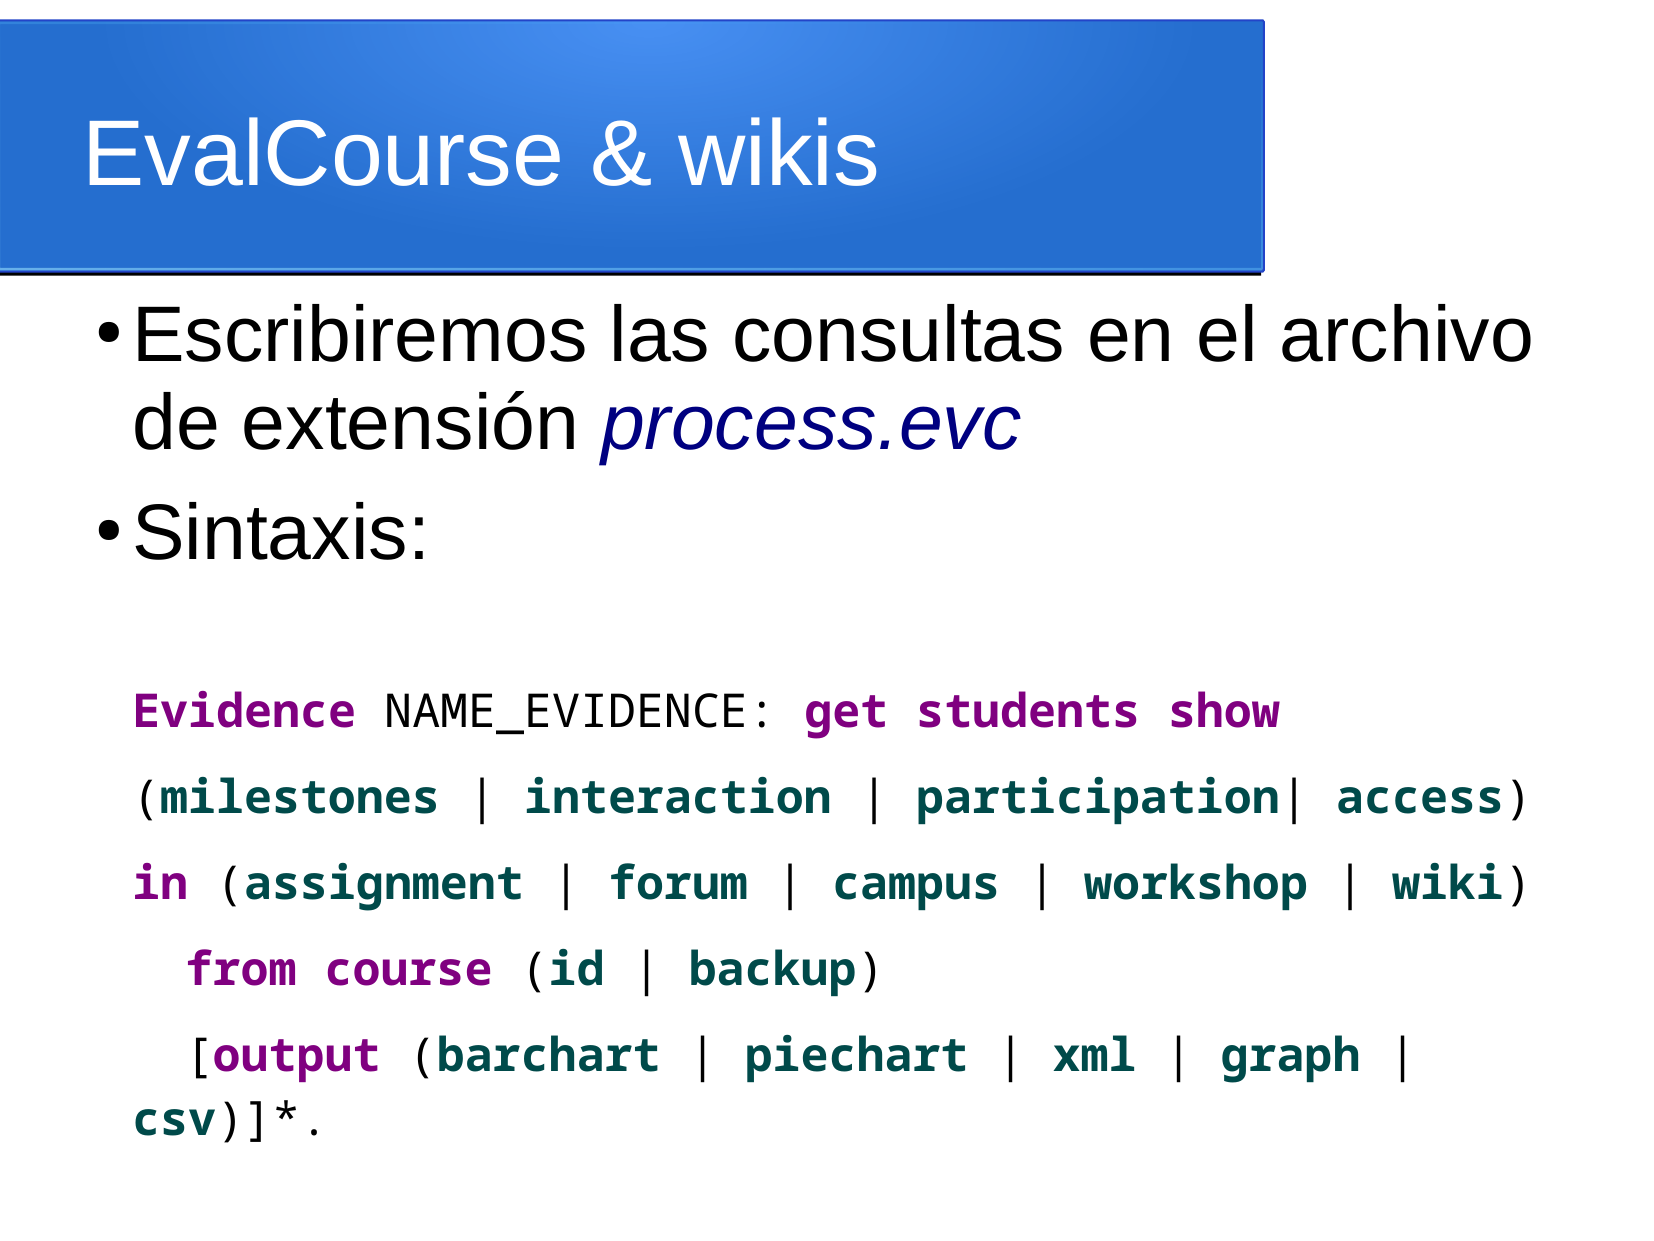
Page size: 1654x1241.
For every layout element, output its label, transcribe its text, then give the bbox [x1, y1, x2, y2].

list Escribiremos las consultas en el archivo de extensión process.evc Sintaxis: Evidence NAME_EVIDENCE: get students show (milestones | interaction | participation| access) in (assignment | forum | campus | workshop | wiki) from course (id | backup) [output (barchart | piechart | xml | graph | csv)]*. [82, 290, 1538, 1201]
title EvalCourse & wikis [82, 49, 1250, 257]
